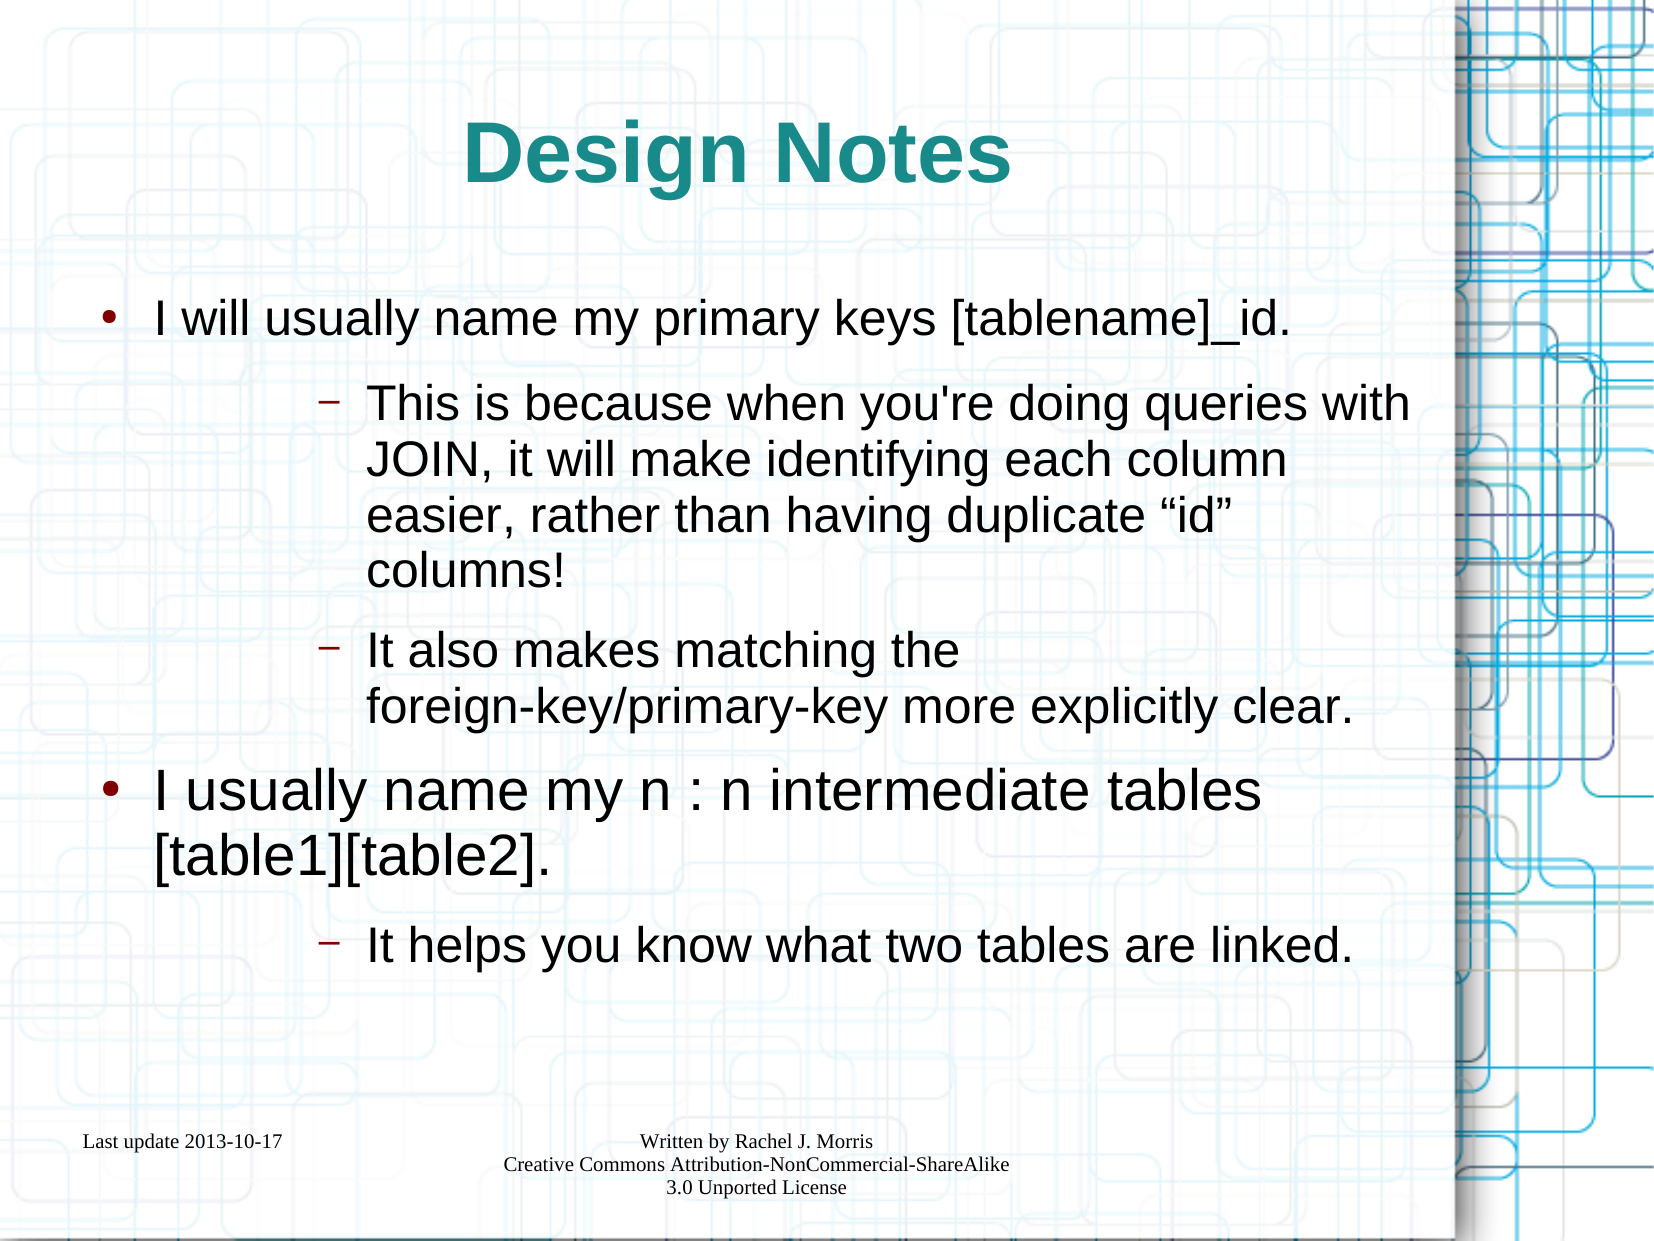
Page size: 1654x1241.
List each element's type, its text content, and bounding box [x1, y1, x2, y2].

picture [0, 0, 1654, 1241]
list I will usually name my primary keys [tablename]_id. This is because when you're doing queries with JOIN, it will make identifying each column easier, rather than having duplicate “id” columns! It also makes matching the foreign-key/primary-key more explicitly clear. I usually name my n : n intermediate tables [table1][table2]. It helps you know what two tables are linked. [82, 290, 1418, 1010]
title Design Notes [59, 49, 1418, 257]
